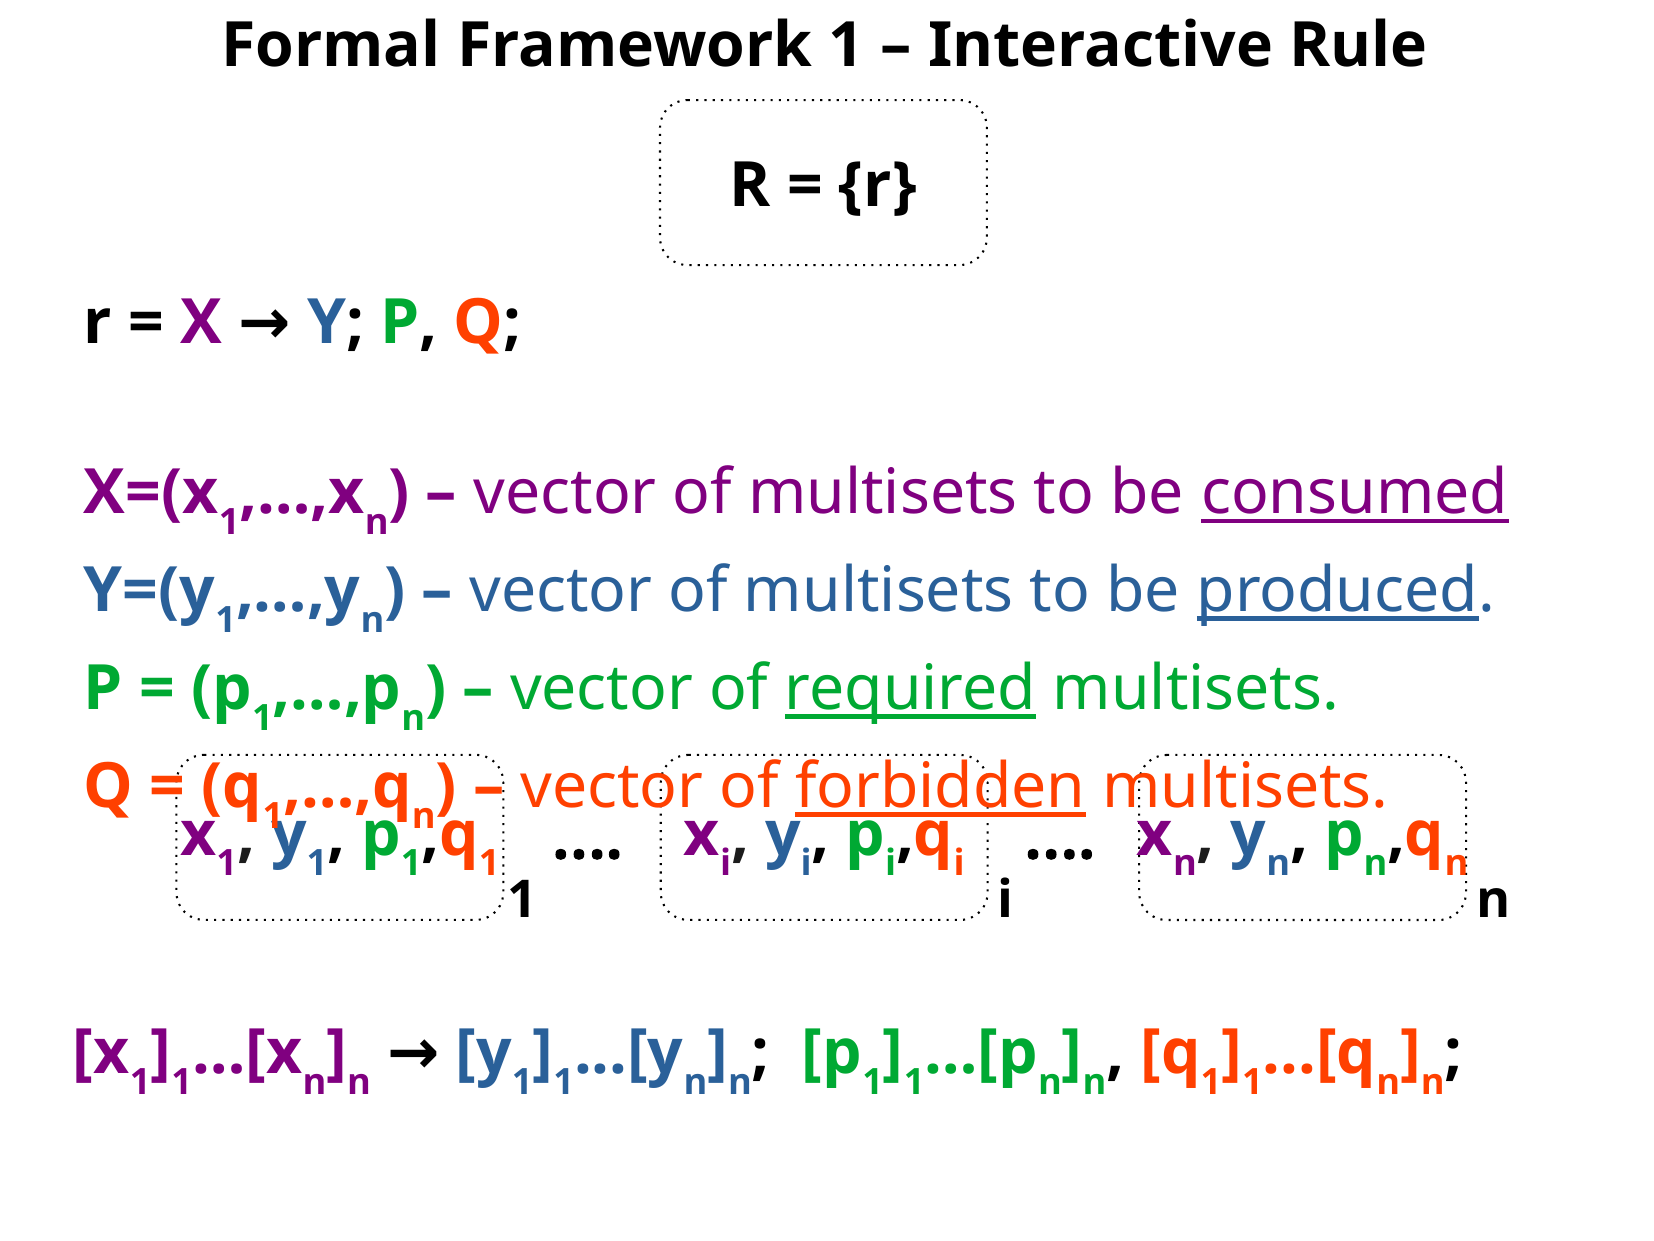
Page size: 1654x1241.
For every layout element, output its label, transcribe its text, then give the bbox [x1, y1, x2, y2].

text_box n [1462, 854, 1503, 938]
text_box R = {r} [660, 100, 987, 266]
text_box x1, y1, p1,q1 [176, 754, 504, 920]
text_box …. [536, 784, 638, 884]
text_box i [982, 854, 1024, 938]
text_box 1 [492, 854, 533, 938]
text_box [x1]1…[xn]n → [y1]1...[yn]n; [p1]1…[pn]n, [q1]1...[qn]n; [58, 999, 1626, 1091]
text_box …. [536, 784, 542, 800]
text_box r = X → Y; P, Q; X=(x1,…,xn) – vector of multisets to be consumed Y=(y1,…,yn) – vector of multisets to be produced. P = (p1,…,pn) – vector of required multisets. Q = (q1,…,qn) – vector of forbidden multisets. [69, 269, 1600, 751]
text_box xi, yi, pi,qi [660, 754, 988, 920]
title Formal Framework 1 – Interactive Rule [0, 1, 1651, 84]
text_box xn, yn, pn,qn [1139, 754, 1467, 921]
text_box …. [628, 784, 638, 803]
text_box …. [1009, 784, 1110, 884]
